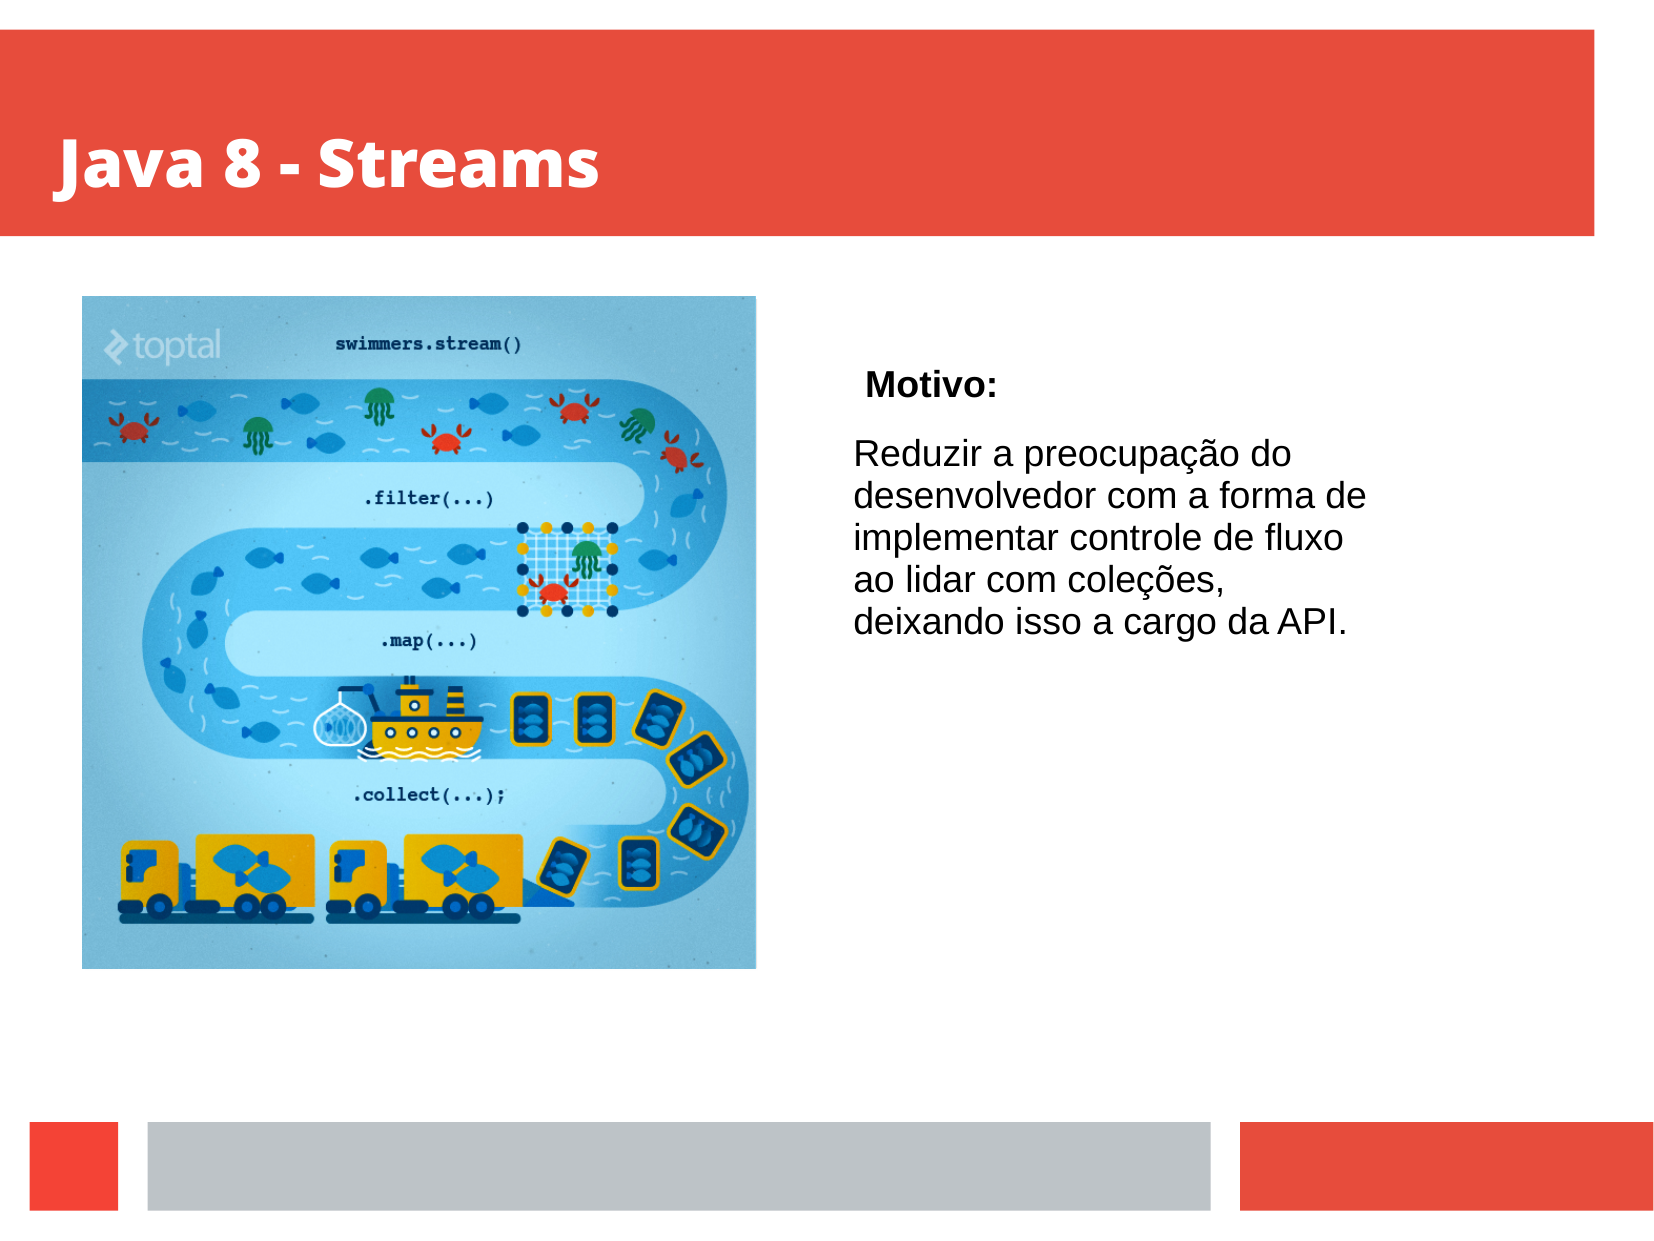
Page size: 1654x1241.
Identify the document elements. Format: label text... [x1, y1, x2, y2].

title Java 8 - Streams [59, 59, 1595, 207]
picture [82, 296, 756, 969]
text_box Reduzir a preocupação do desenvolvedor com a forma de implementar controle de fluxo ao lidar com coleções, deixando isso a cargo da API. [838, 425, 1394, 650]
text_box Motivo: [850, 356, 1014, 414]
